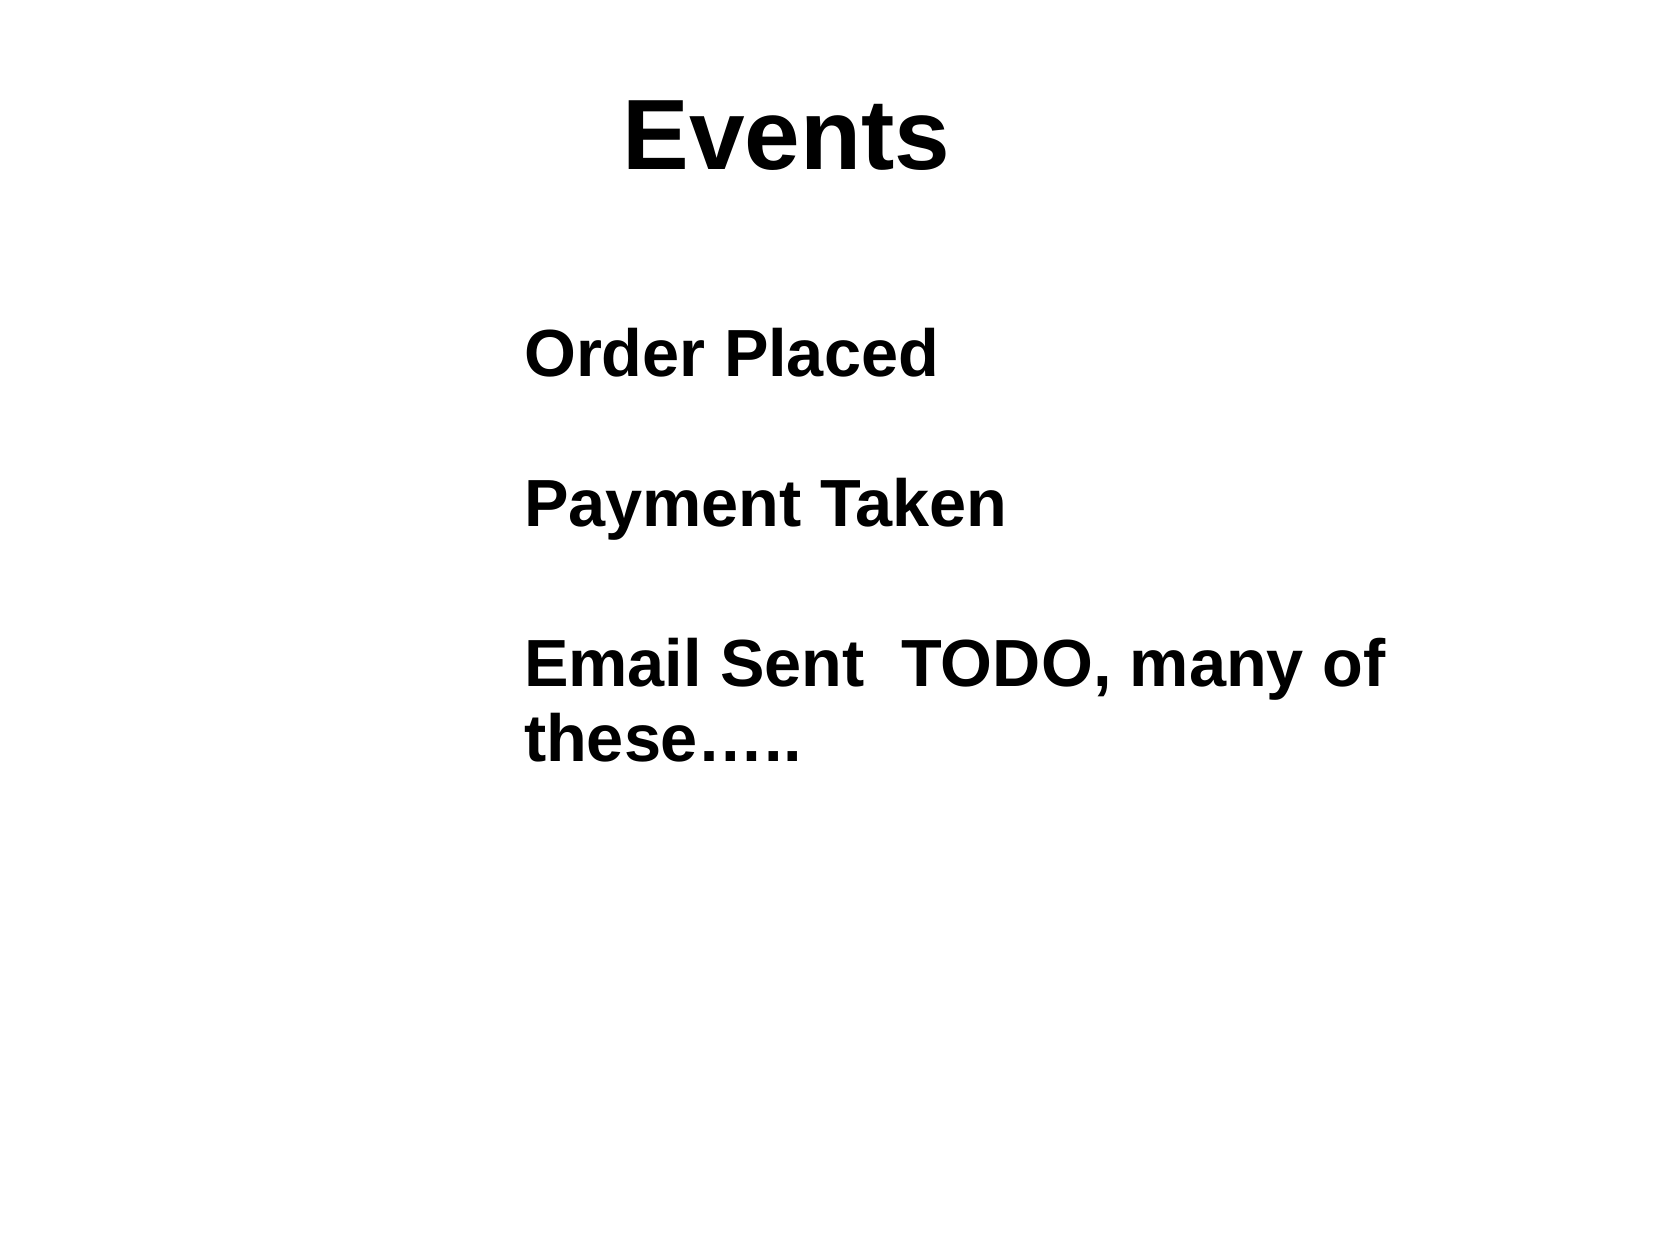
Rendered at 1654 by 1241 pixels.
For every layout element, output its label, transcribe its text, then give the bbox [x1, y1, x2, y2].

text_box Email Sent TODO, many of these….. [509, 619, 1595, 933]
text_box Payment Taken [509, 458, 1063, 619]
text_box Order Placed [509, 308, 1063, 458]
text_box Events [509, 71, 1063, 237]
